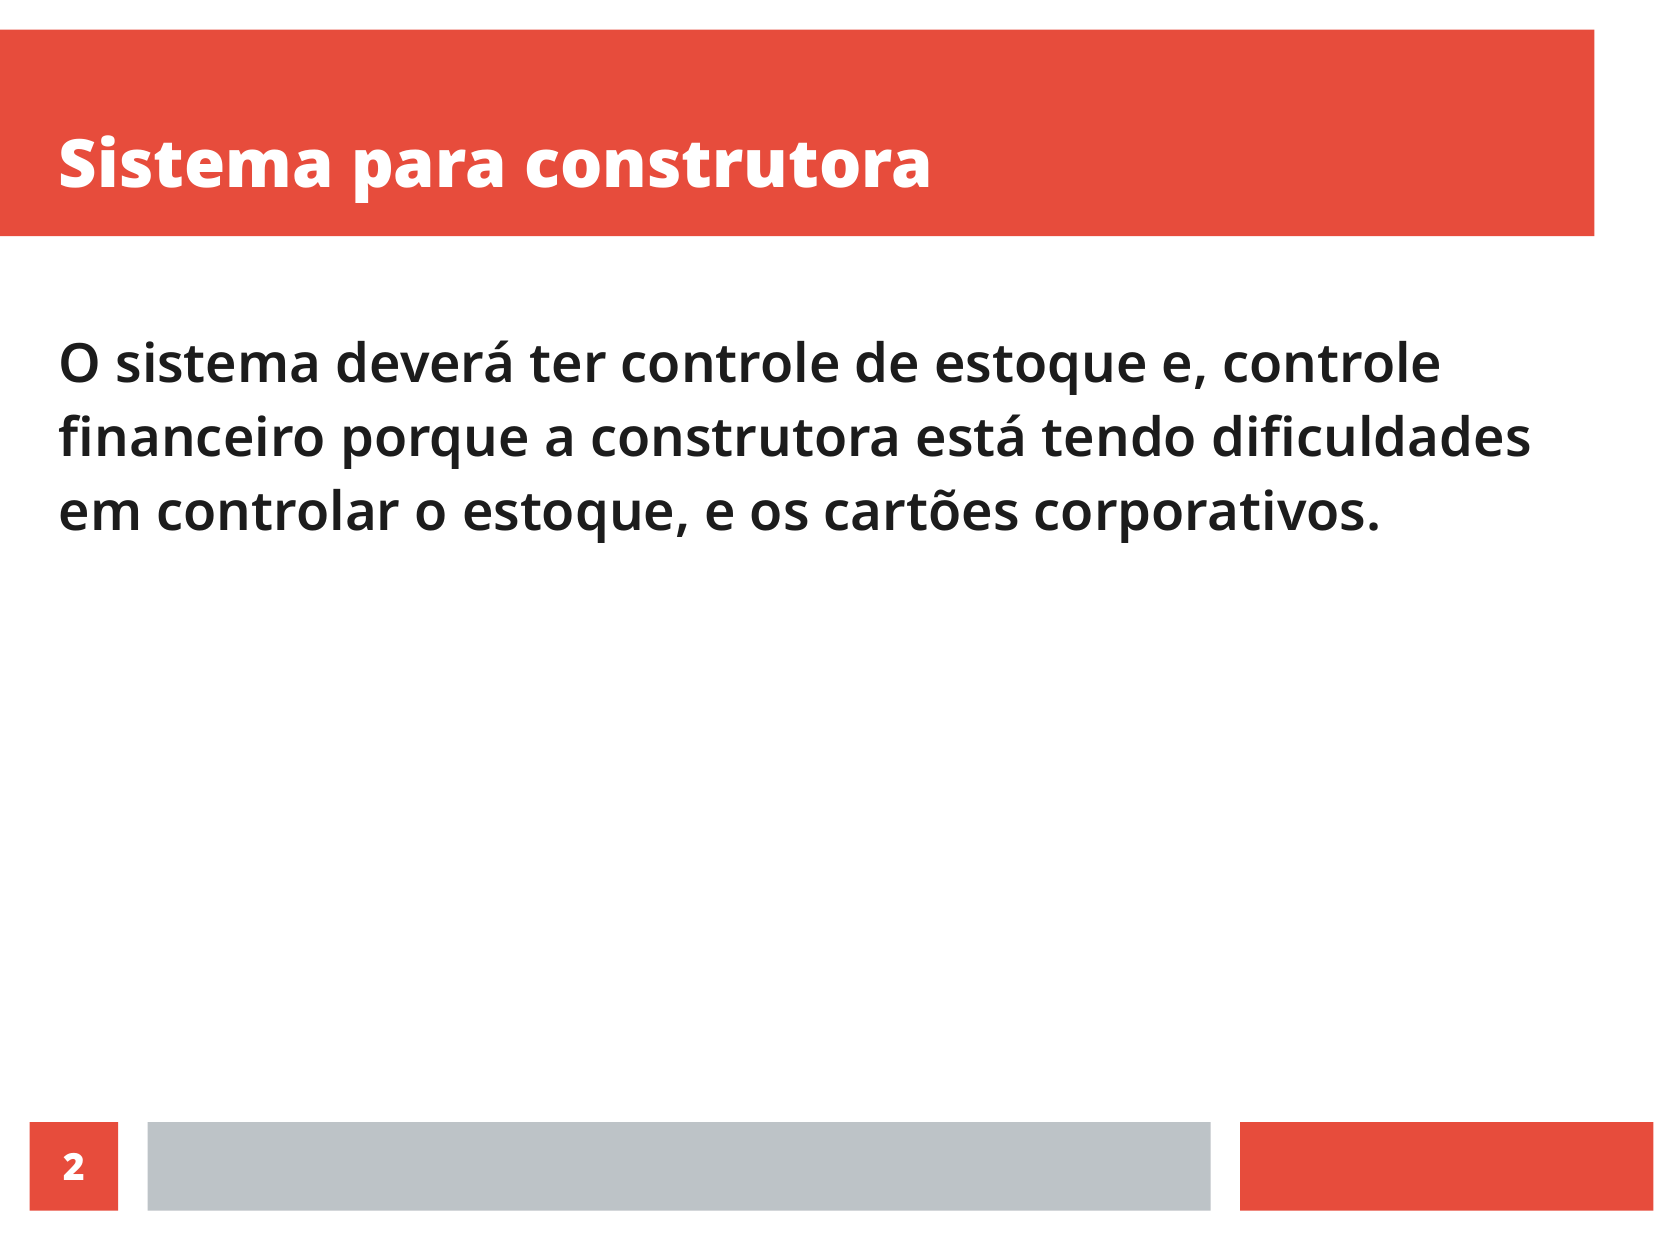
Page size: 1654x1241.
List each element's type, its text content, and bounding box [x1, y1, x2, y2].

title Sistema para construtora [59, 59, 1595, 207]
list O sistema deverá ter controle de estoque e, controle financeiro porque a construtora está tendo dificuldades em controlar o estoque, e os cartões corporativos. [59, 324, 1565, 1093]
